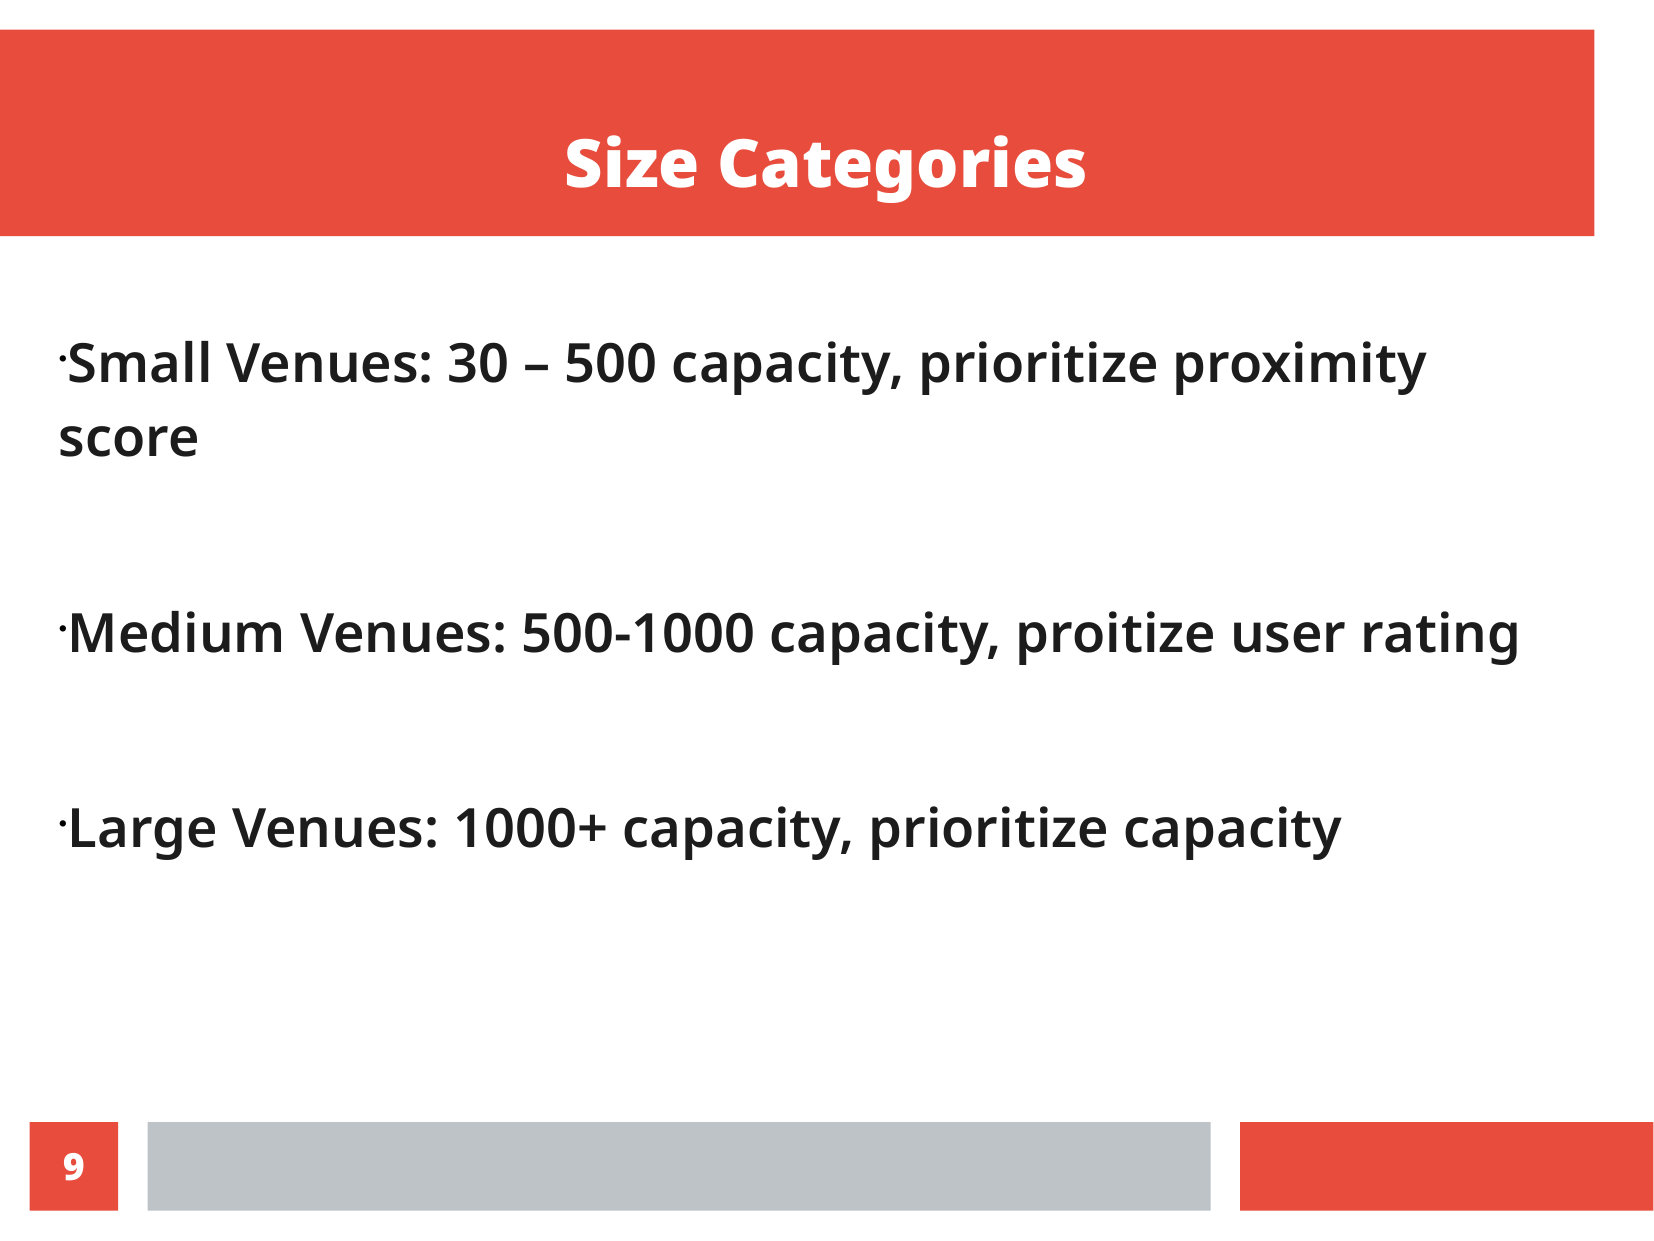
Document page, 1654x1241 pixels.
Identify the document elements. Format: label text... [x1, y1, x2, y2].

list Small Venues: 30 – 500 capacity, prioritize proximity score Medium Venues: 500-1000 capacity, proitize user rating Large Venues: 1000+ capacity, prioritize capacity [59, 324, 1565, 1093]
title Size Categories [59, 59, 1595, 207]
